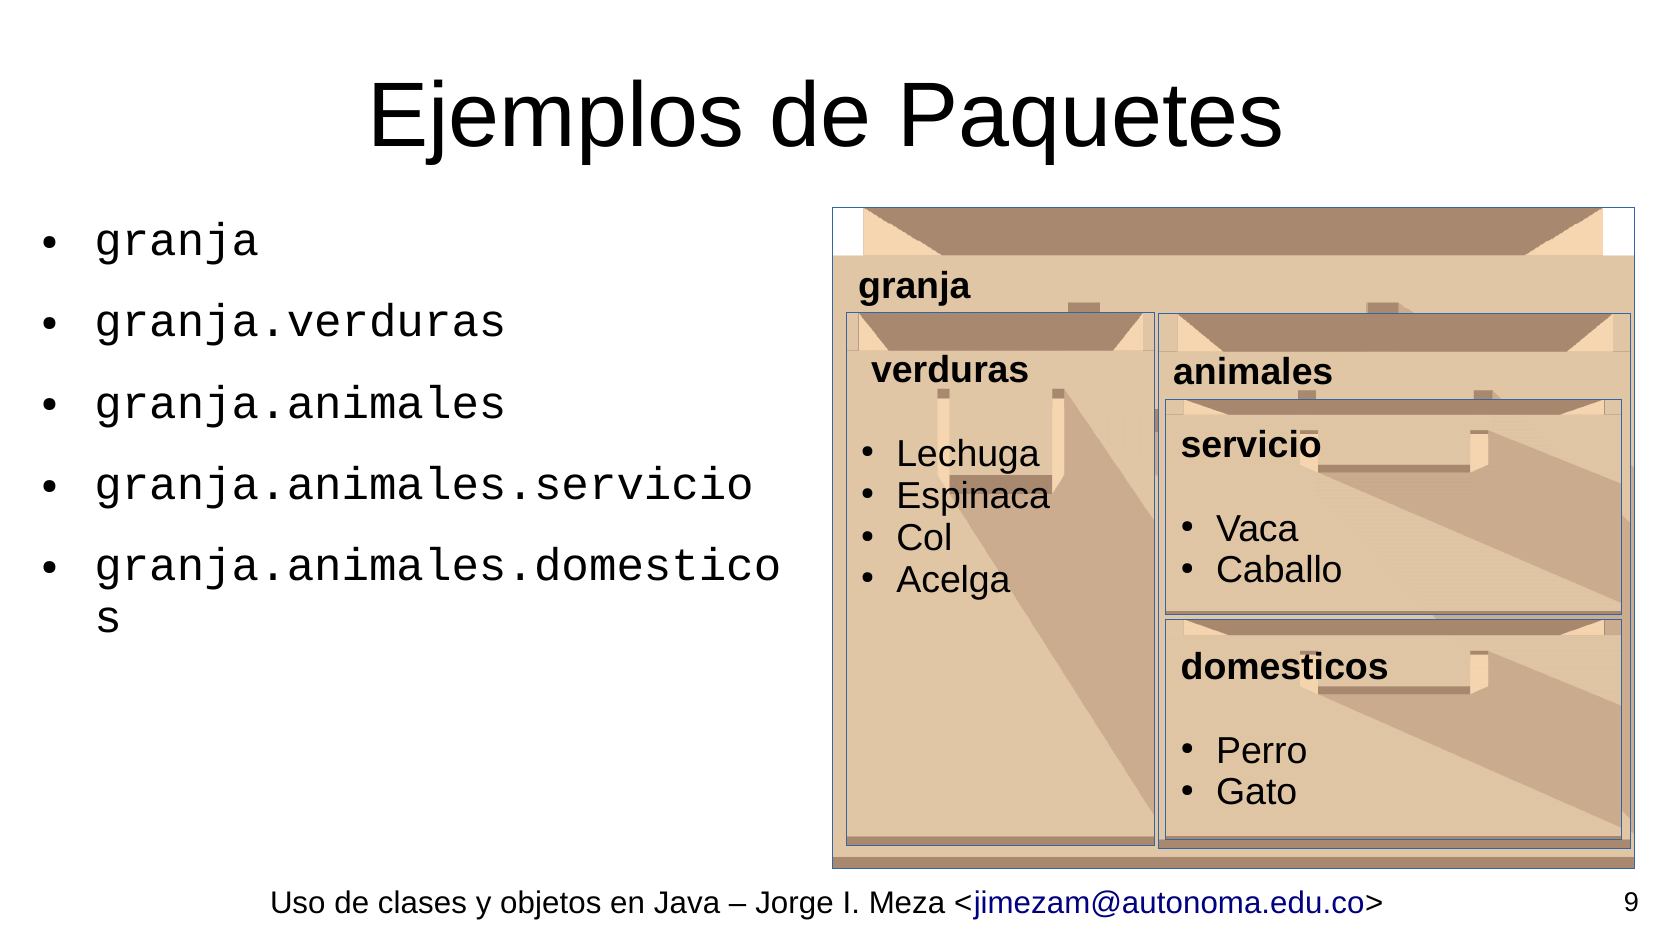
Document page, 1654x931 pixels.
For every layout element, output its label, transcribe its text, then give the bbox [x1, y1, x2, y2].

text_box servicio Vaca Caballo [1165, 399, 1622, 615]
text_box granja [832, 207, 1635, 869]
list granja granja.verduras granja.animales granja.animales.servicio granja.animales.domesticos [23, 217, 809, 879]
title Ejemplos de Paquetes [82, 37, 1571, 193]
text_box verduras Lechuga Espinaca Col Acelga [846, 312, 1155, 846]
text_box domesticos Perro Gato [1165, 619, 1622, 840]
text_box animales [1158, 313, 1631, 849]
